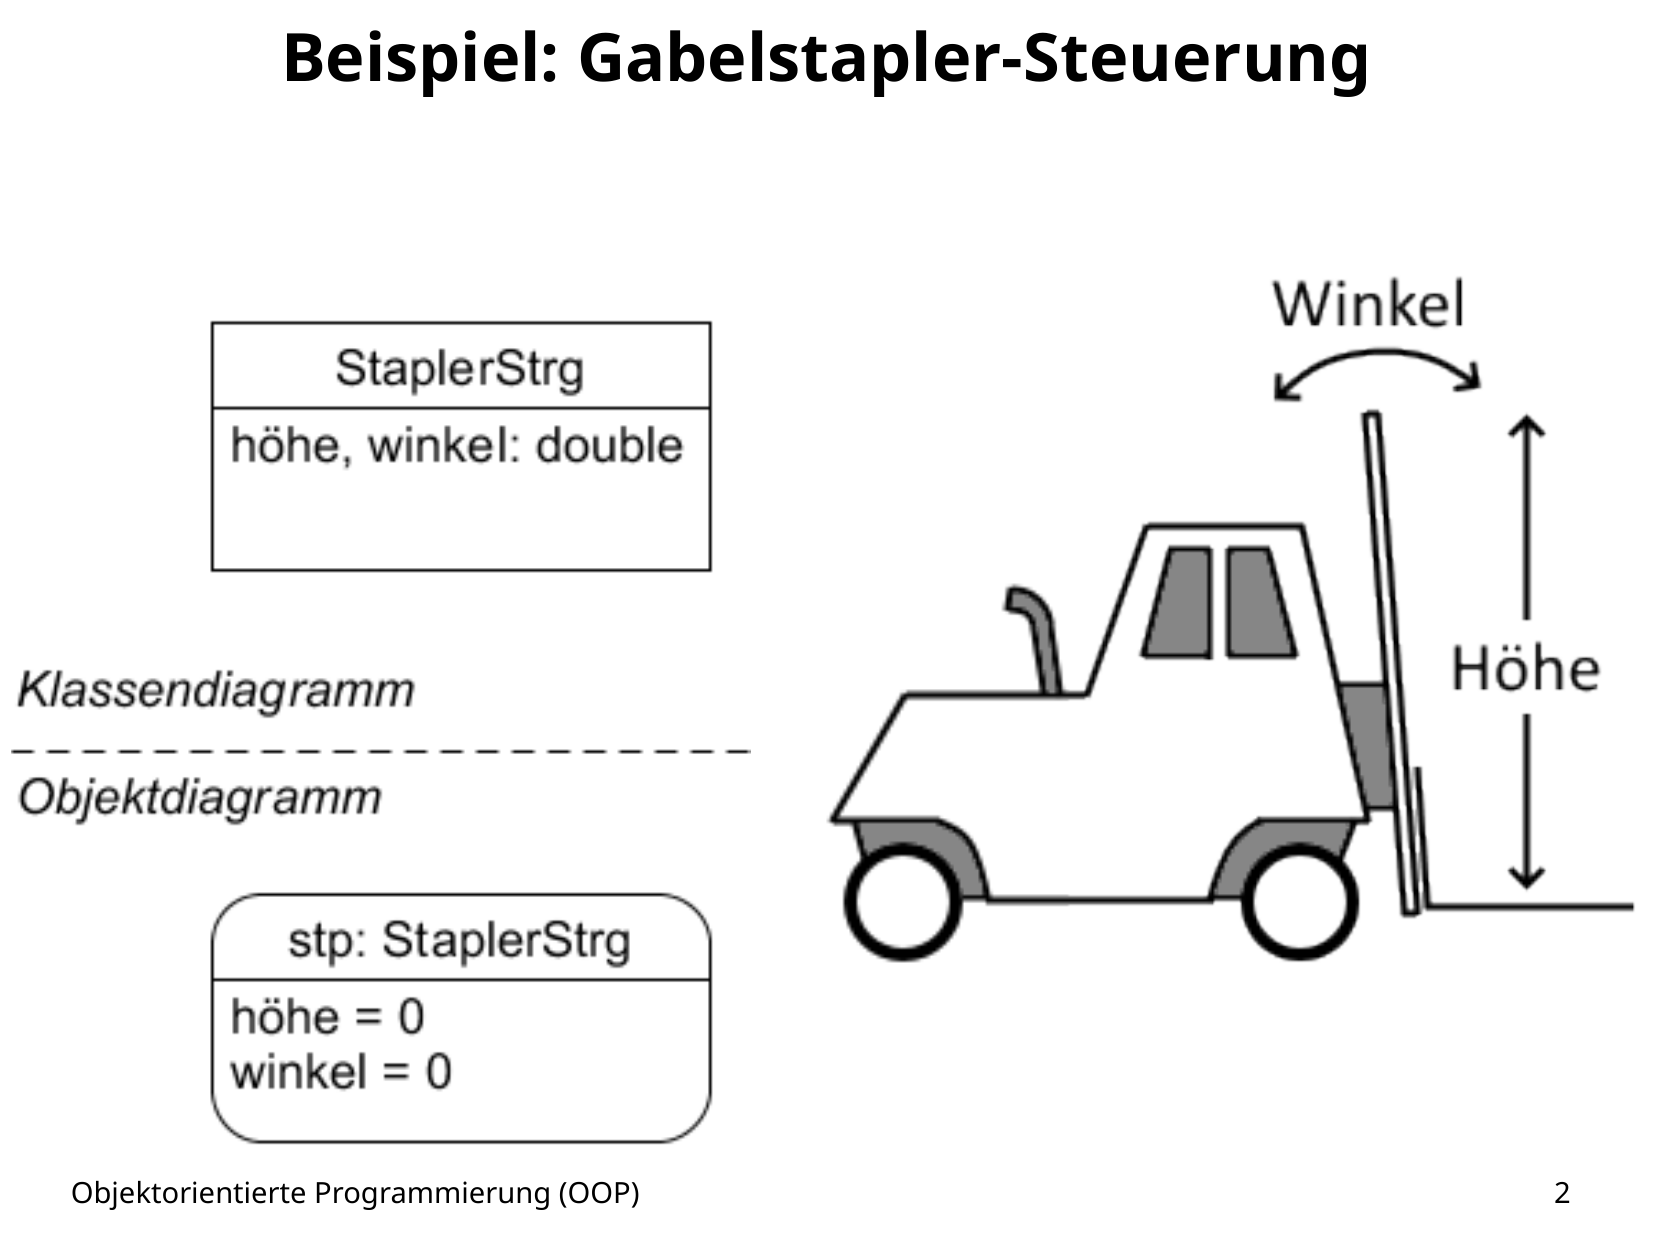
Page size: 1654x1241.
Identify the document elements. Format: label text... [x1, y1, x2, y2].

title Beispiel: Gabelstapler-Steuerung [0, 5, 1654, 107]
picture [11, 141, 751, 1147]
picture [825, 271, 1642, 966]
